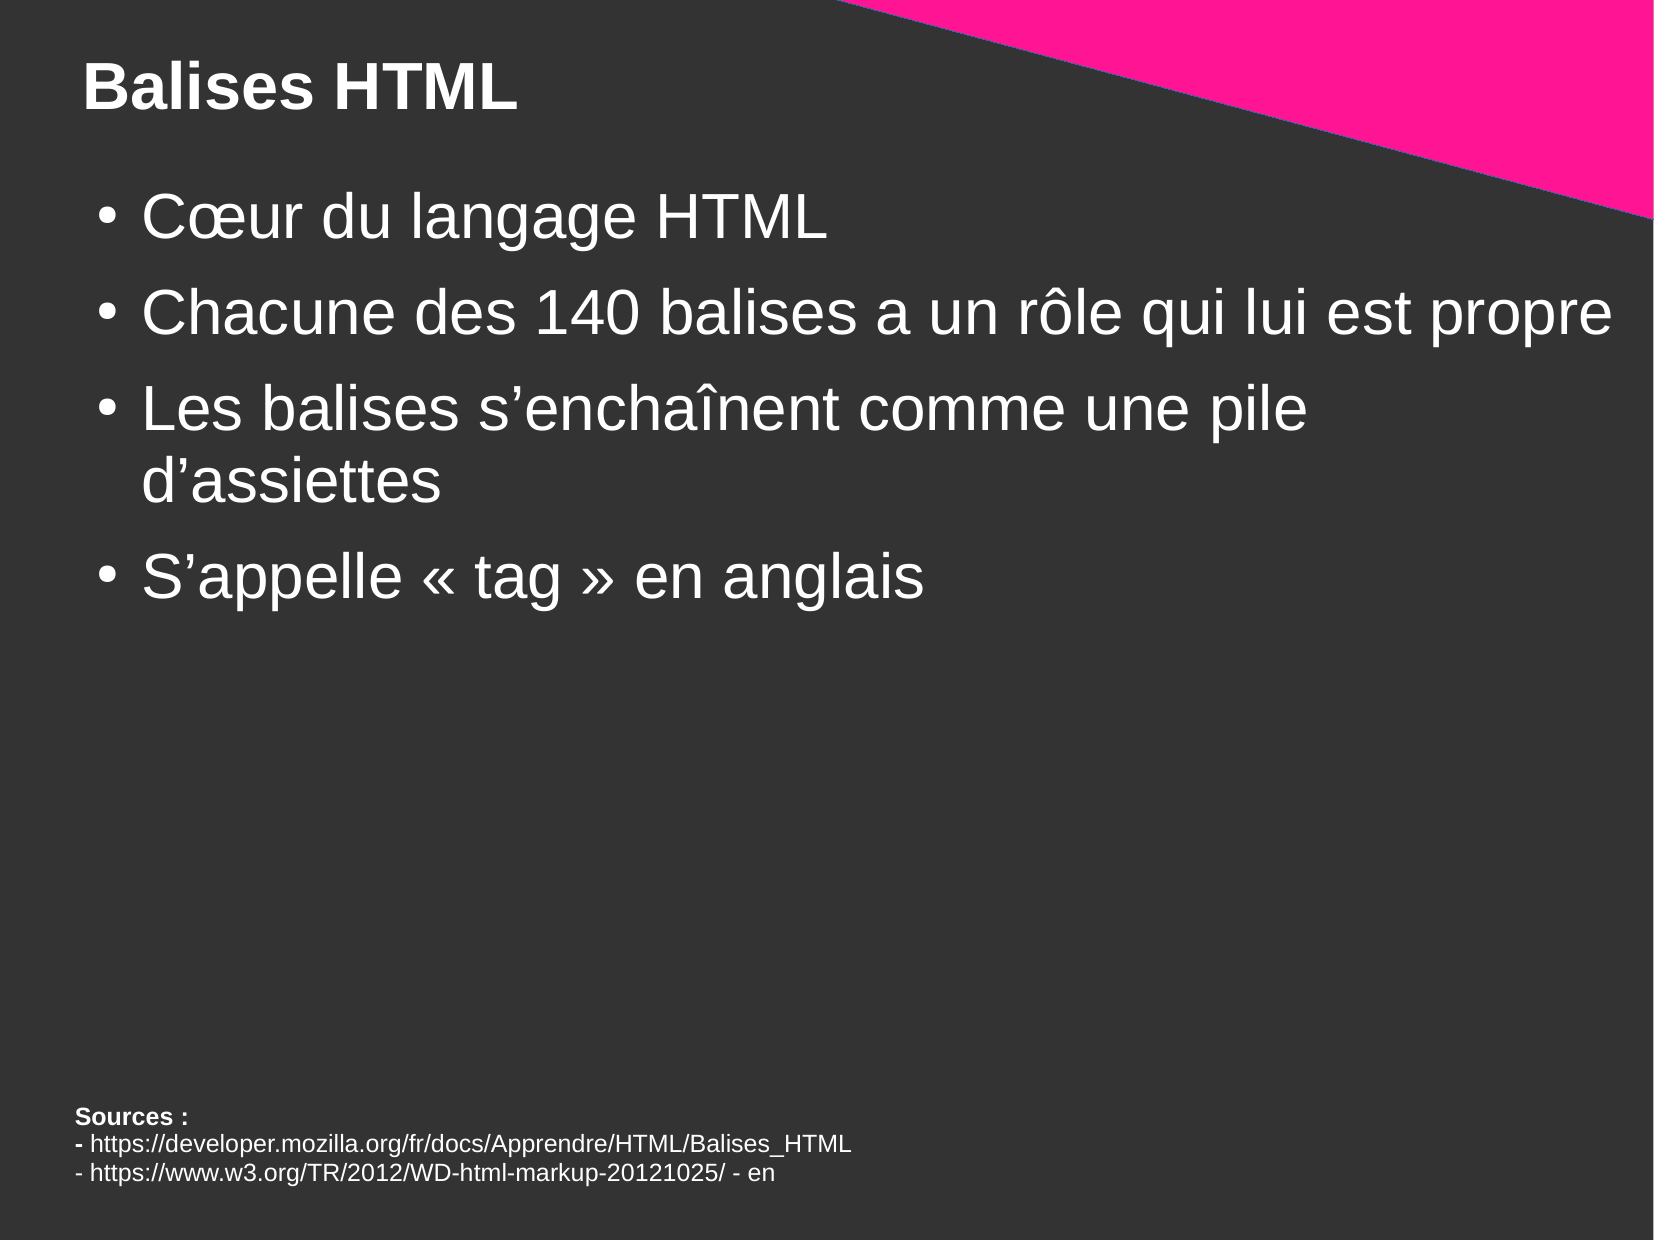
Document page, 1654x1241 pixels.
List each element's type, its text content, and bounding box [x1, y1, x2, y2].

text_box Sources : - https://developer.mozilla.org/fr/docs/Apprendre/HTML/Balises_HTML - https://www.w3.org/TR/2012/WD-html-markup-20121025/ - en [59, 1094, 1546, 1227]
title Balises HTML [82, 49, 1398, 152]
text_box [837, 0, 1654, 220]
list Cœur du langage HTML Chacune des 140 balises a un rôle qui lui est propre Les balises s’enchaînent comme une pile d’assiettes S’appelle « tag » en anglais [80, 180, 1620, 675]
